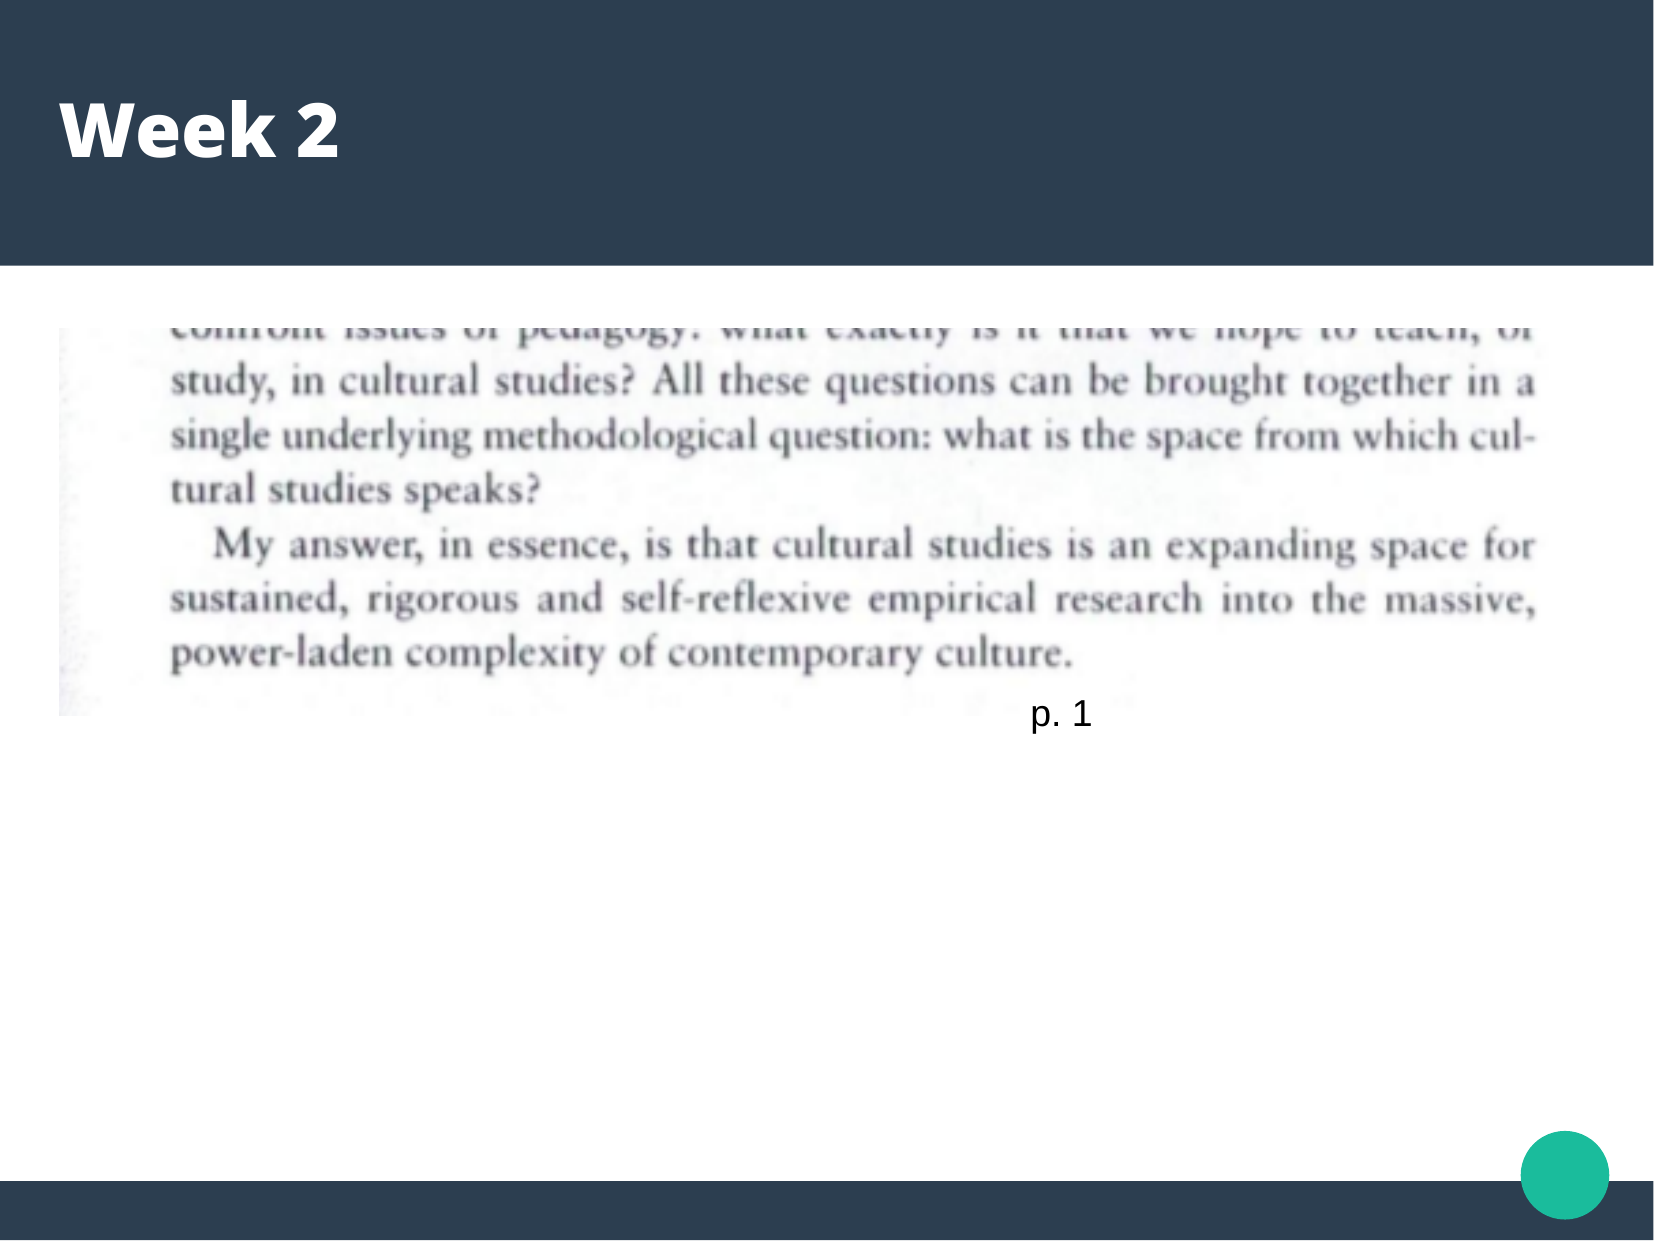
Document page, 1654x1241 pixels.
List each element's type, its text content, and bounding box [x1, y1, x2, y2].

title Week 2 [59, 33, 1595, 223]
picture [59, 328, 1595, 716]
text_box p. 1 [1015, 685, 1182, 742]
